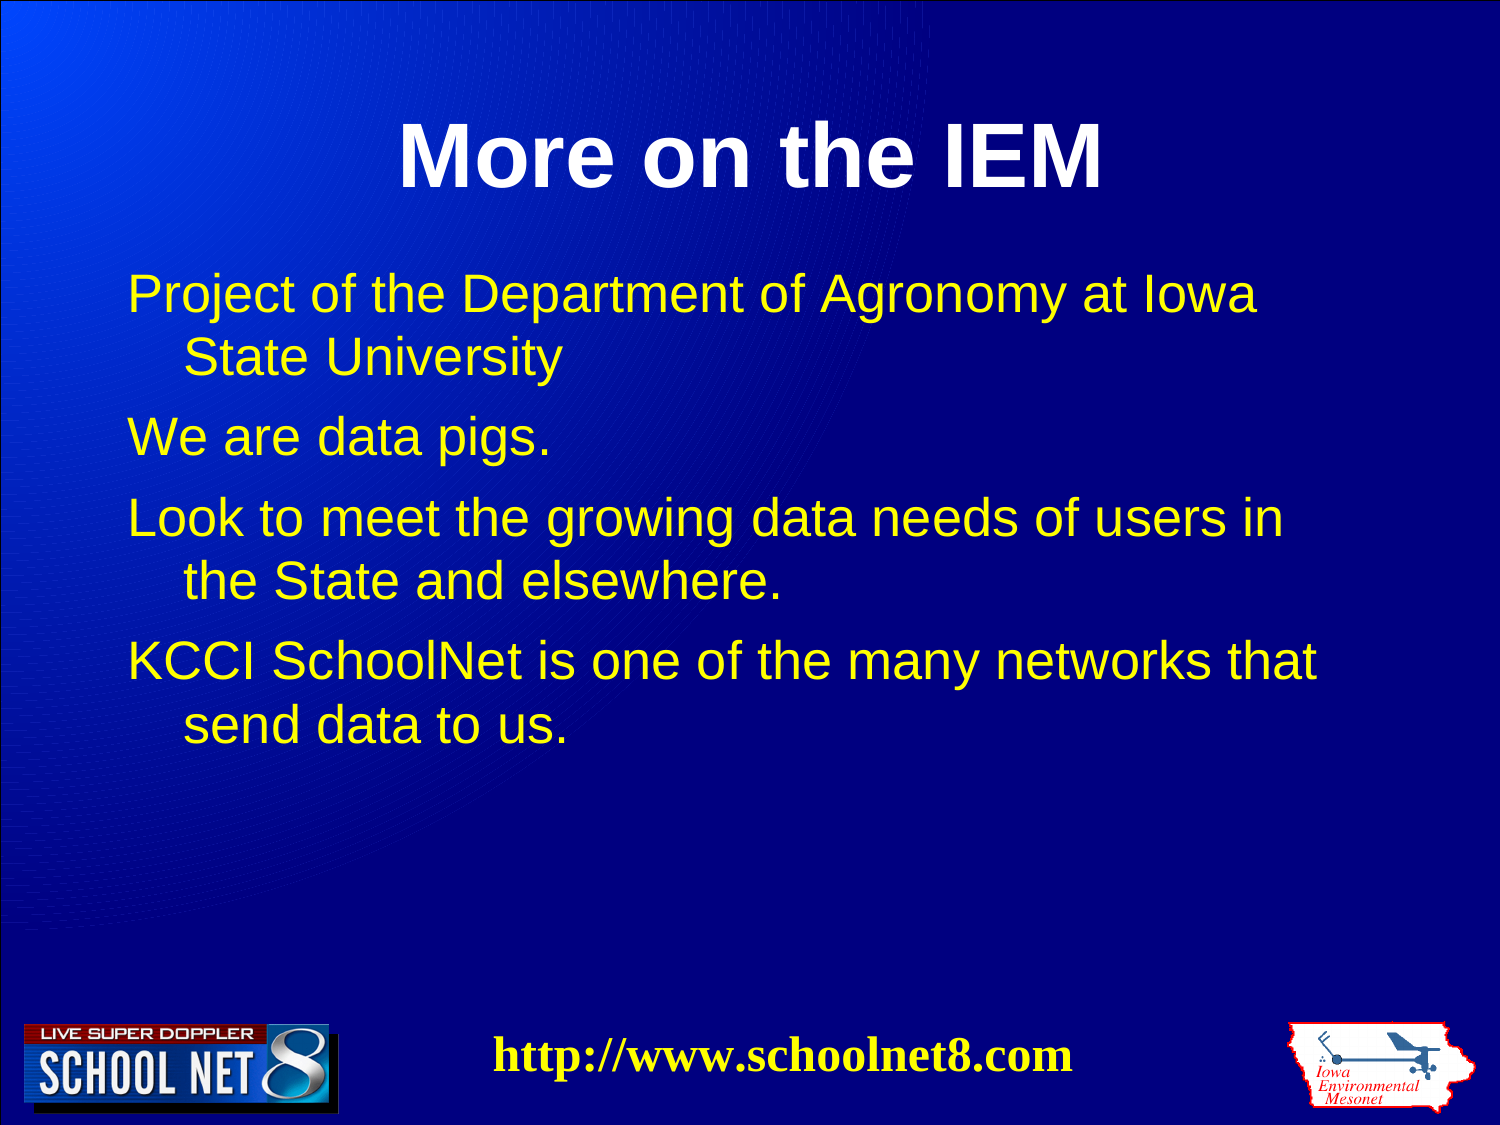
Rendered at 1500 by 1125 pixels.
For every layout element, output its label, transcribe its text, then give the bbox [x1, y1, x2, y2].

picture [1287, 1021, 1476, 1114]
title More on the IEM [114, 59, 1390, 247]
picture [24, 1024, 329, 1103]
list Project of the Department of Agronomy at Iowa State University We are data pigs. Look to meet the growing data needs of users in the State and elsewhere. KCCI SchoolNet is one of the many networks that send data to us. [112, 252, 1388, 1023]
